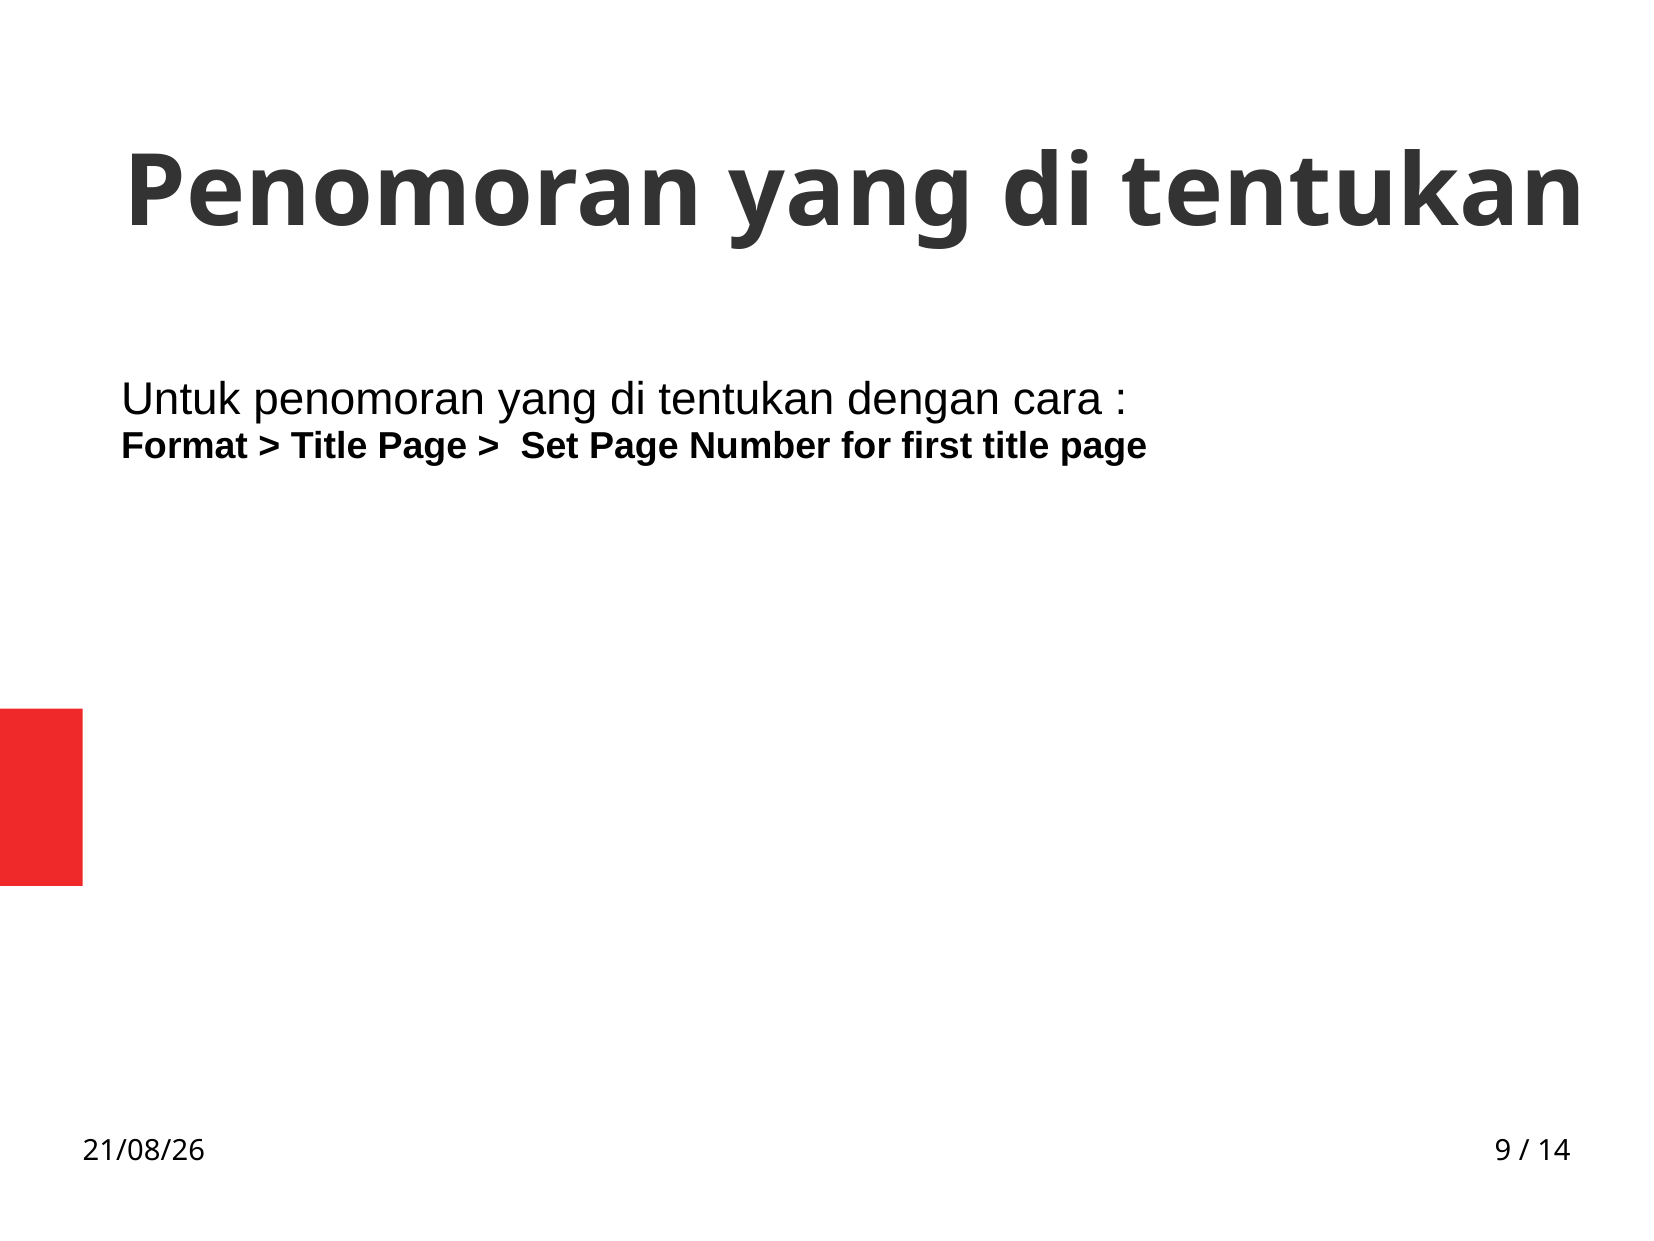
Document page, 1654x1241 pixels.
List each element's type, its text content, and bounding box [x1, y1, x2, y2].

text_box Untuk penomoran yang di tentukan dengan cara : Format > Title Page > Set Page Number for first title page [106, 365, 1496, 484]
title Penomoran yang di tentukan [124, 69, 1630, 303]
